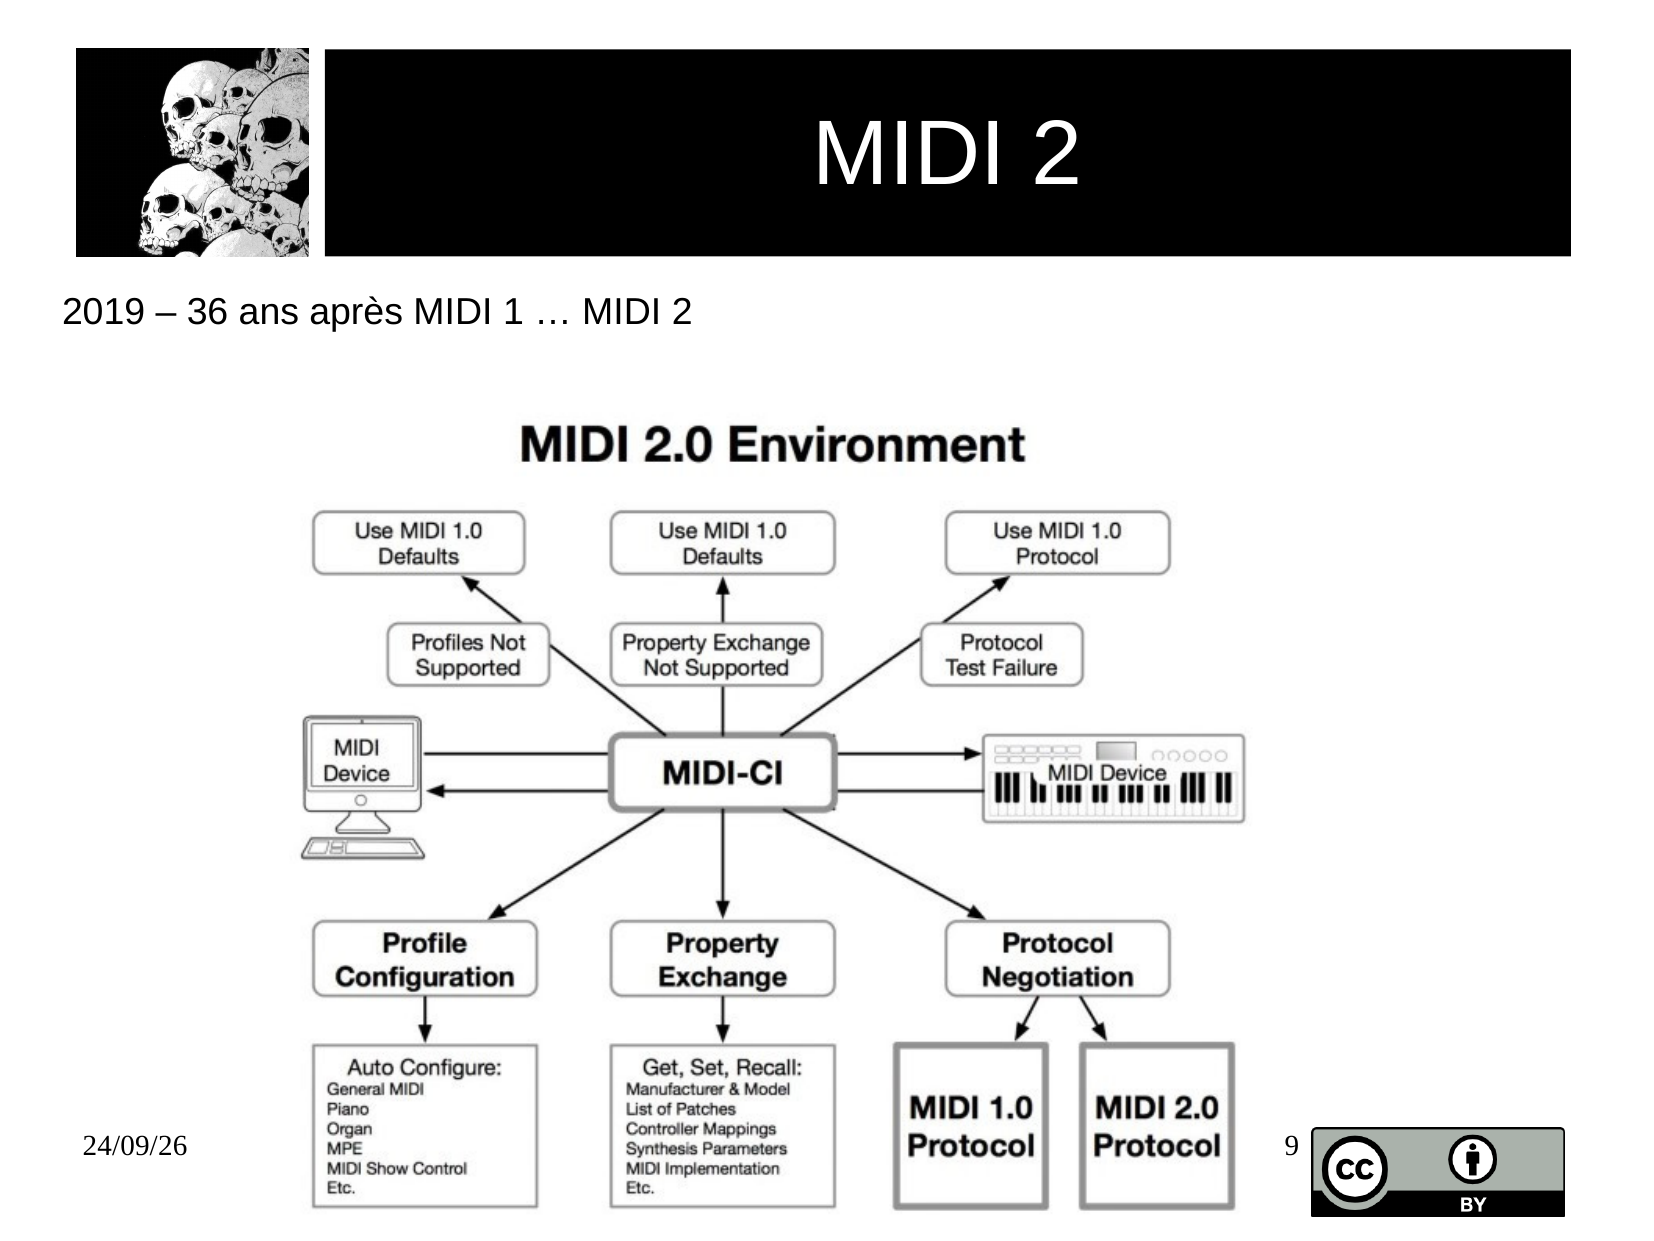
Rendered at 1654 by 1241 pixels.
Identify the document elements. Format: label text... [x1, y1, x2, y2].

text_box 2019 – 36 ans après MIDI 1 … MIDI 2 [47, 283, 1613, 383]
title MIDI 2 [324, 49, 1571, 257]
picture [76, 48, 309, 257]
picture [1311, 1127, 1565, 1217]
picture [289, 401, 1259, 1225]
